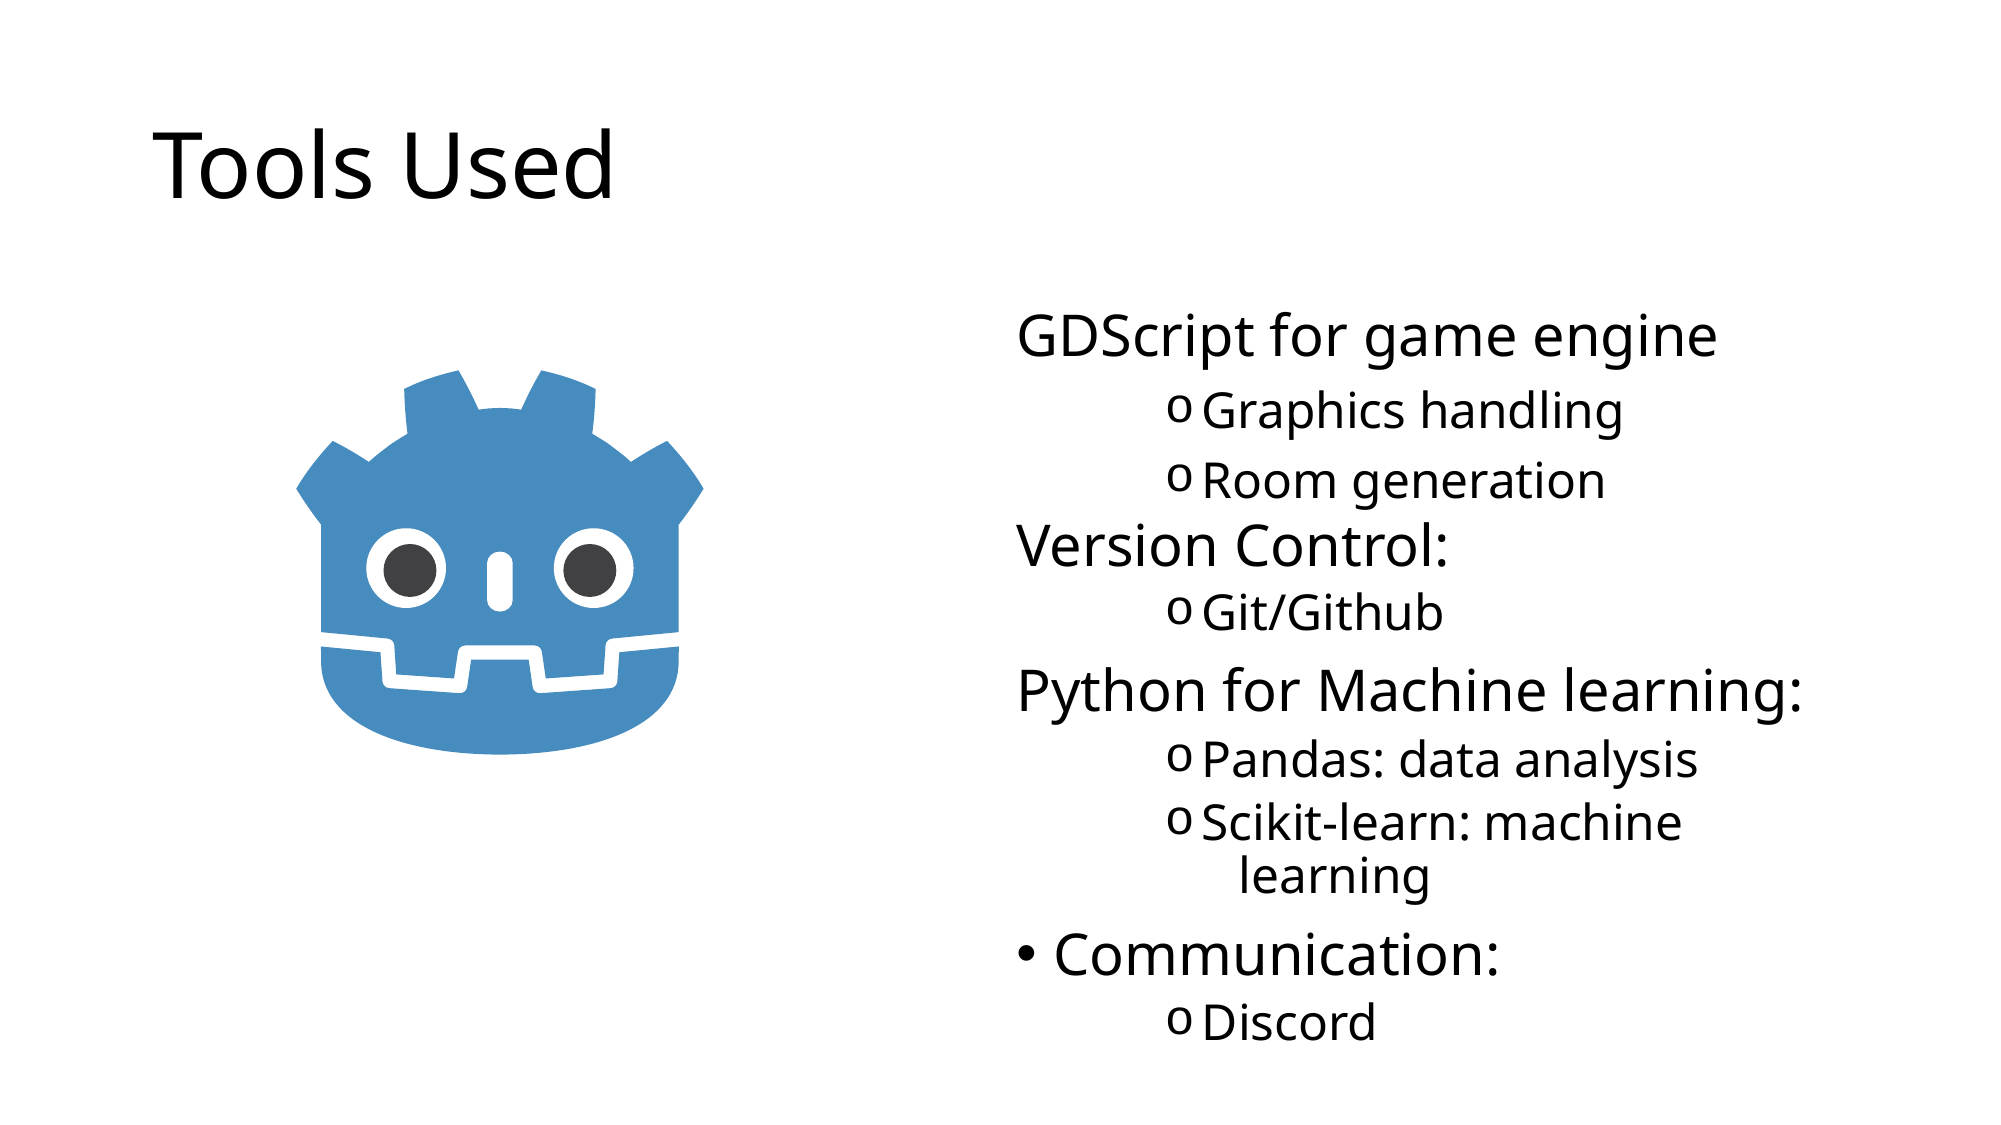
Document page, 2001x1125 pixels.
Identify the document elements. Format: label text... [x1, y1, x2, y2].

title Tools Used [137, 59, 1863, 278]
list GDScript for game engine Graphics handling Room generation Version Control: Git/Github Python for Machine learning: Pandas: data analysis Scikit-learn: machine learning Communication: Discord [1001, 299, 1868, 1067]
picture [274, 336, 725, 787]
